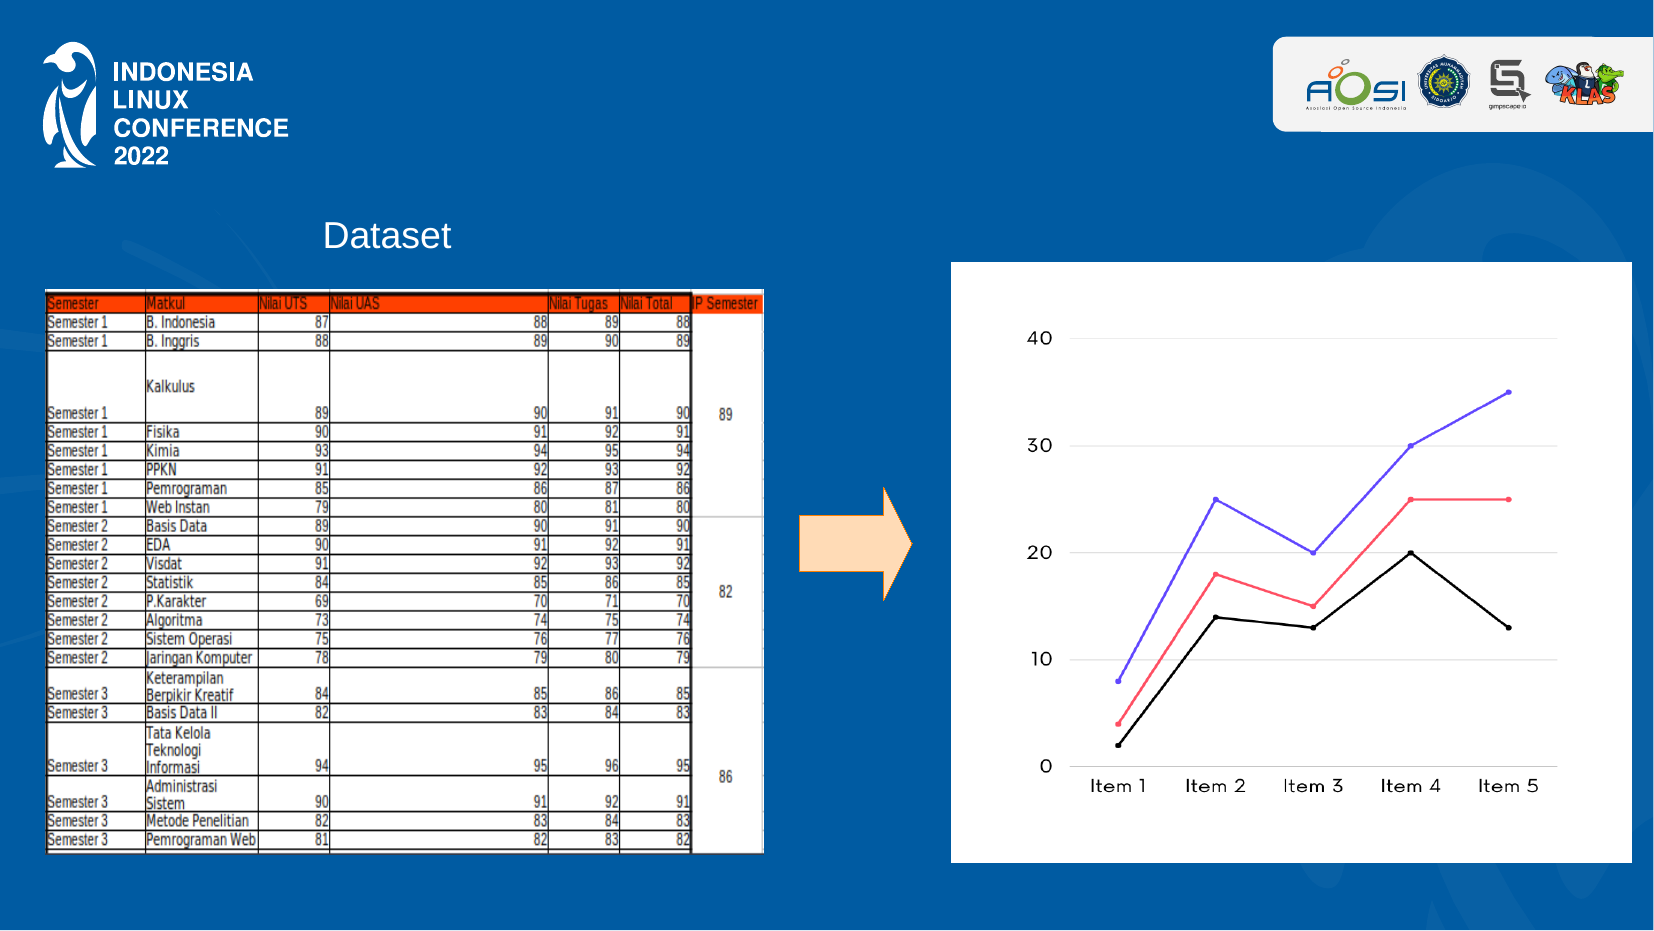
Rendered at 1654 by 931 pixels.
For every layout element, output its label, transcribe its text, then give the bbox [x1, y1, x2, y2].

picture [1417, 54, 1471, 108]
text_box [799, 487, 913, 601]
picture [1545, 62, 1624, 105]
picture [951, 262, 1632, 863]
text_box Dataset [307, 207, 496, 265]
picture [45, 289, 764, 855]
